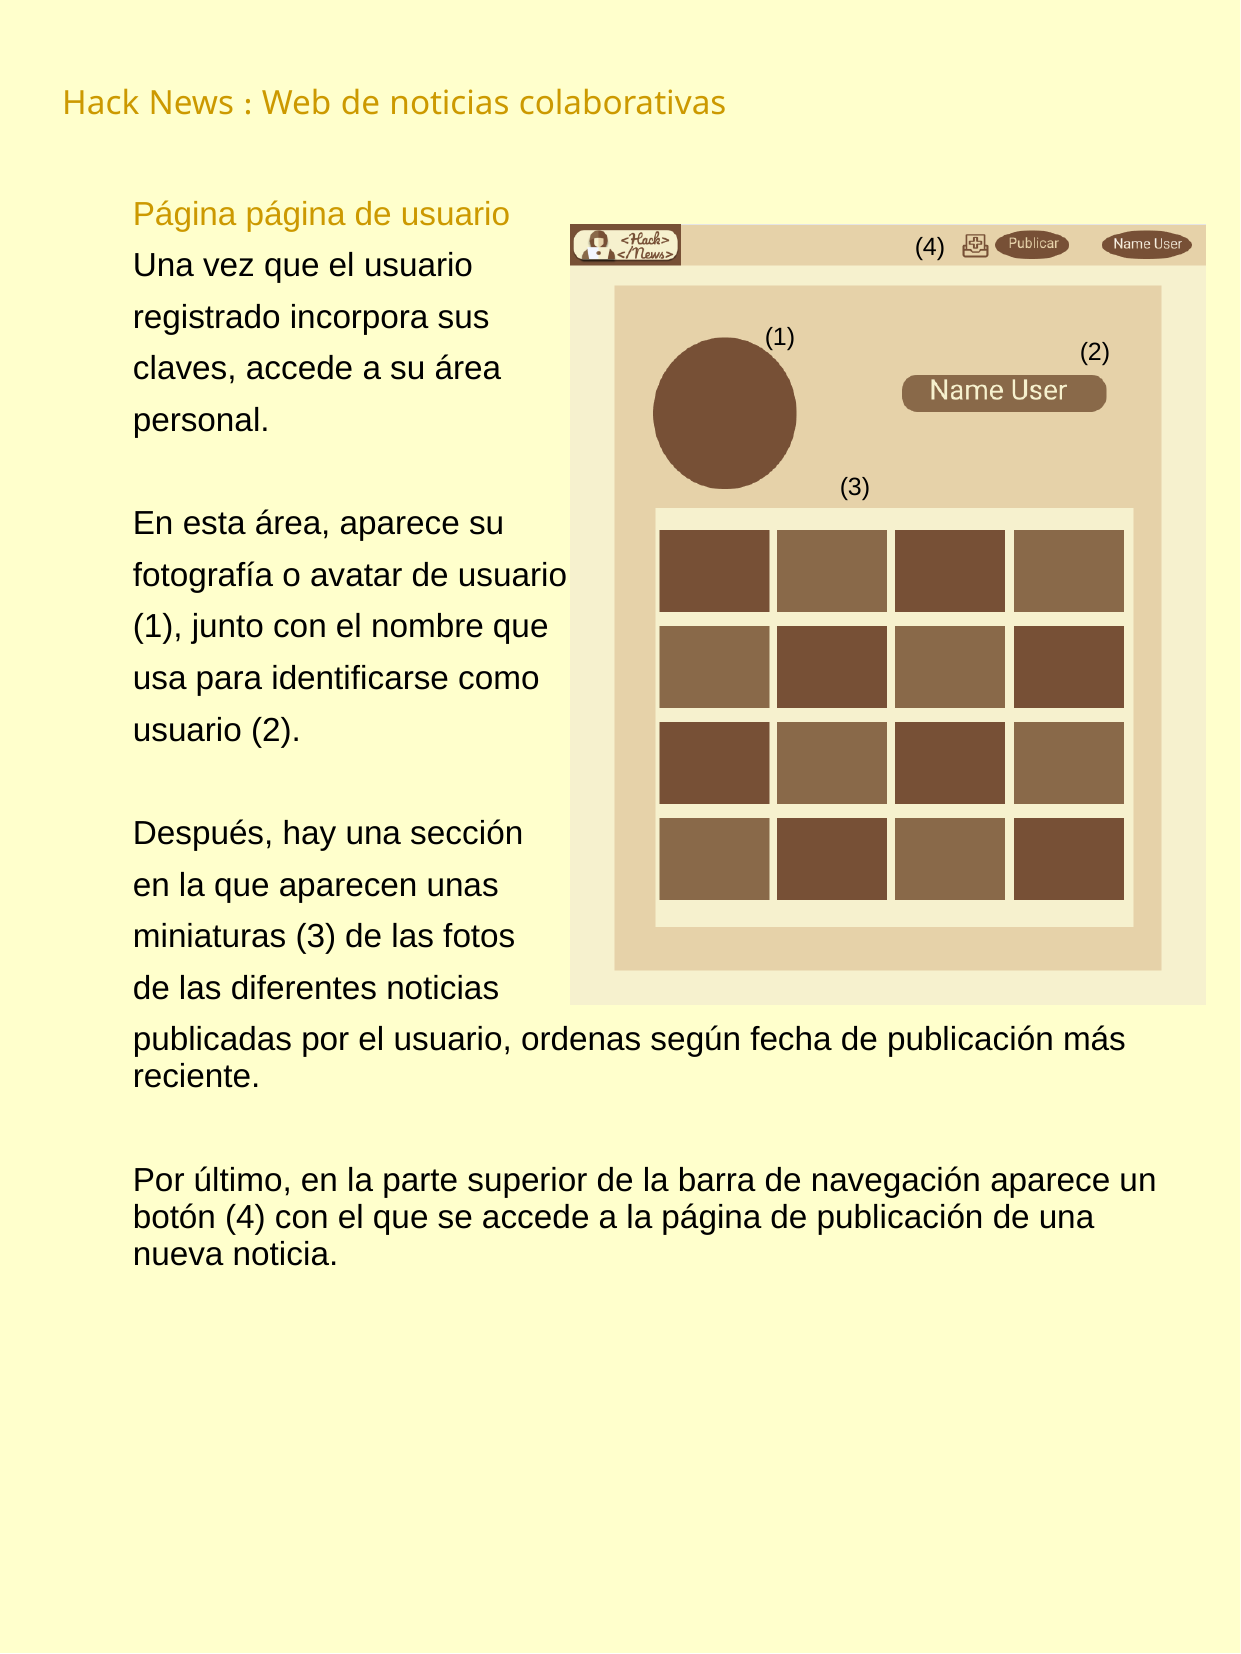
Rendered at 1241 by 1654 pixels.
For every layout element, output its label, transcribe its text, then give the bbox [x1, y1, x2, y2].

list Página página de usuario Una vez que el usuario registrado incorpora sus claves, accede a su área personal. En esta área, aparece su fotografía o avatar de usuario (1), junto con el nombre que usa para identificarse como usuario (2). Después, hay una sección en la que aparecen unas miniaturas (3) de las fotos de las diferentes noticias publicadas por el usuario, ordenas según fecha de publicación más reciente. Por último, en la parte superior de la barra de navegación aparece un botón (4) con el que se accede a la página de publicación de una nueva noticia. [62, 195, 1179, 1546]
text_box (2) [1065, 330, 1141, 376]
text_box (1) [750, 315, 826, 361]
text_box (4) [900, 225, 976, 271]
title Hack News : Web de noticias colaborativas [62, 65, 1179, 151]
picture [570, 224, 1206, 1006]
text_box (3) [825, 465, 901, 511]
